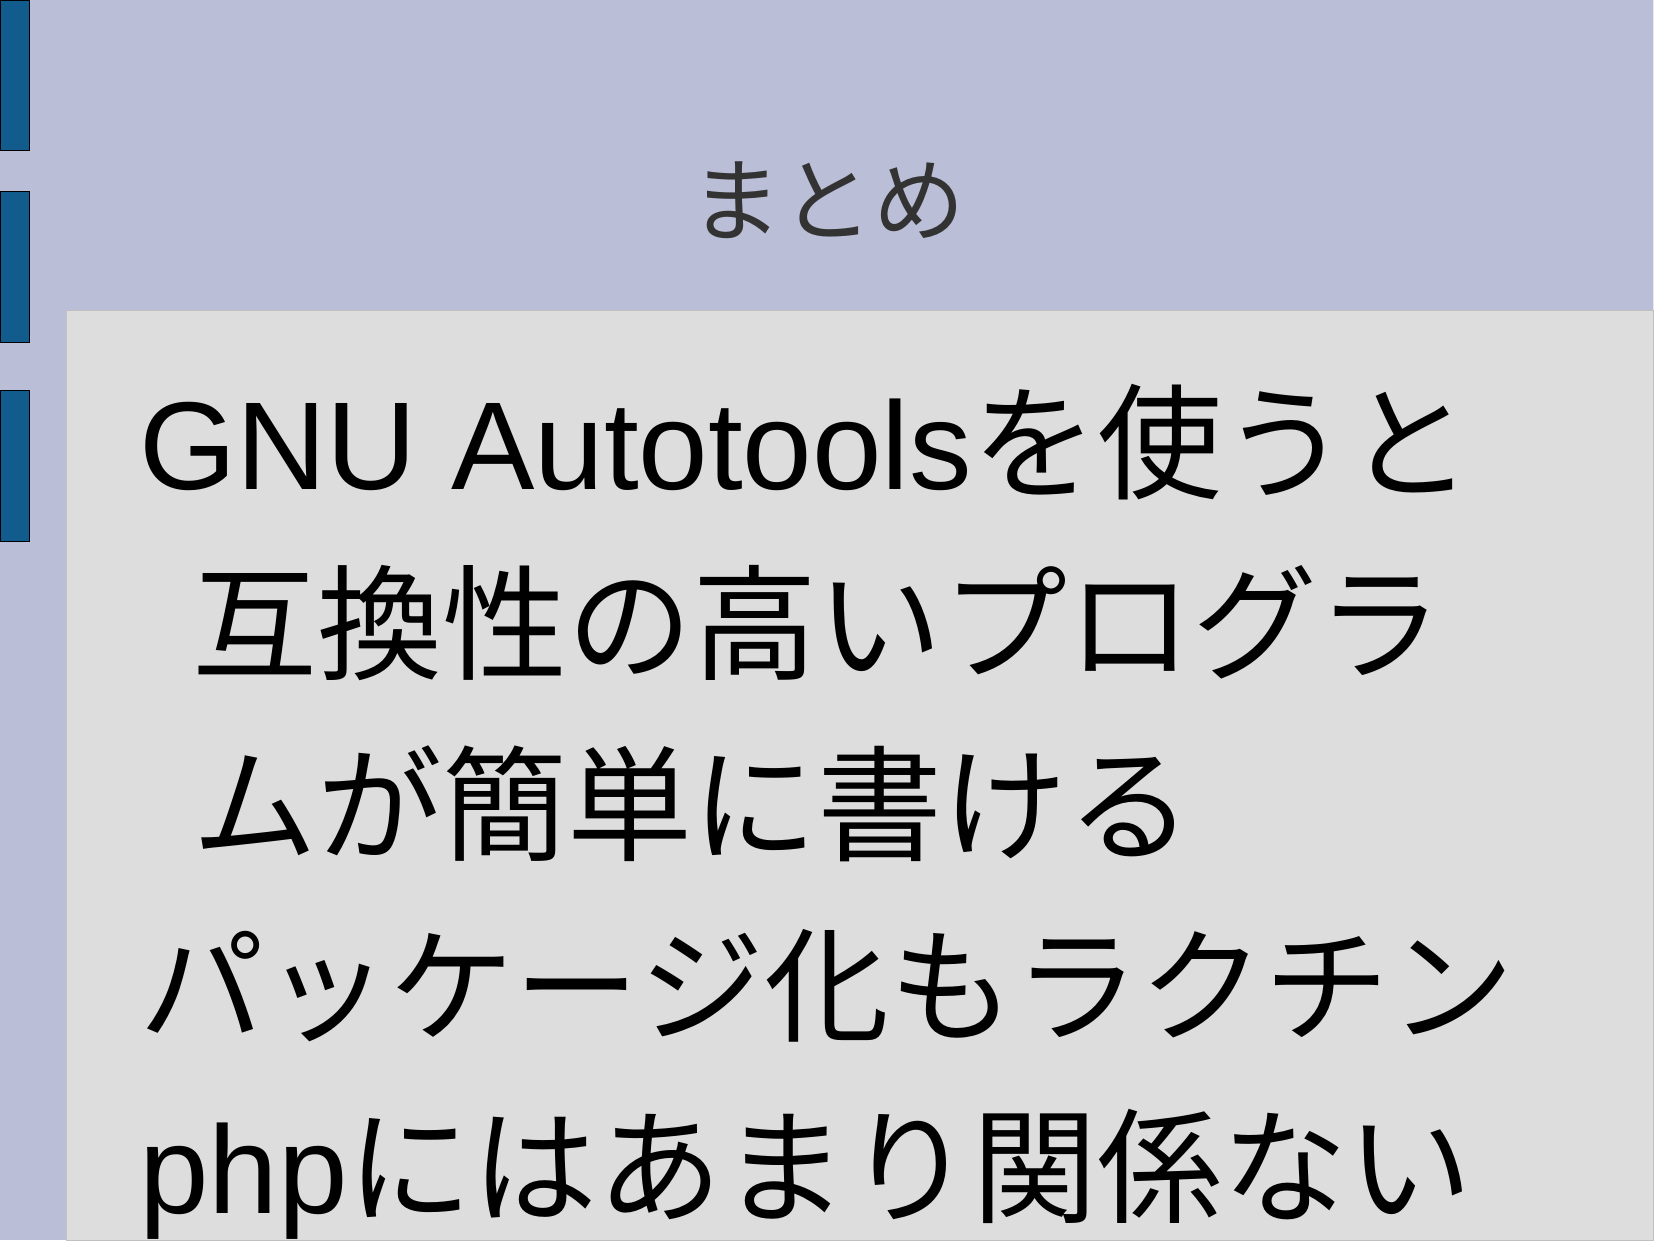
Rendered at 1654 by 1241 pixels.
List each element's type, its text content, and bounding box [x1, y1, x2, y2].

title まとめ [121, 91, 1534, 299]
list GNU Autotoolsを使うと互換性の高いプログラムが簡単に書ける パッケージ化もラクチン phpにはあまり関係ない [121, 344, 1534, 1128]
